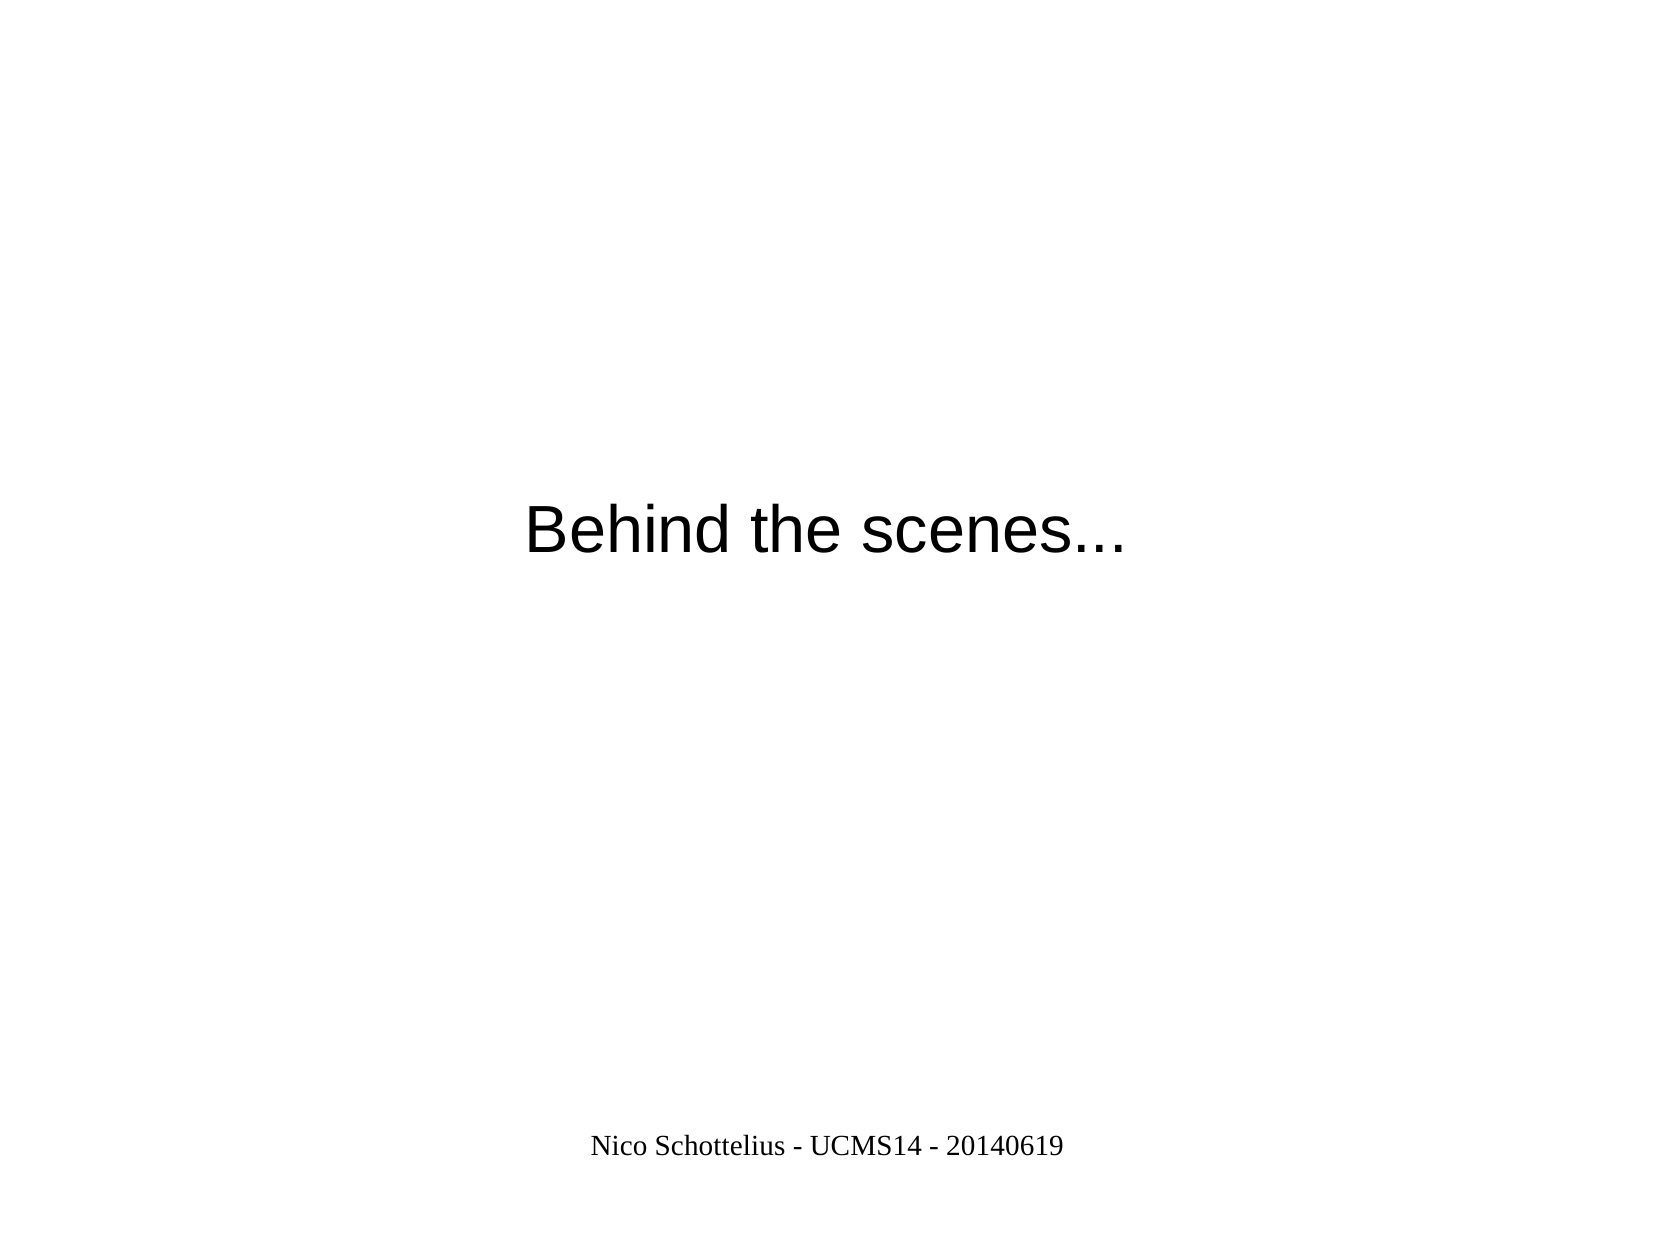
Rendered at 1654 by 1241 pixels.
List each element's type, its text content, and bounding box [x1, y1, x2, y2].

subtitle Behind the scenes... [82, 49, 1571, 1010]
